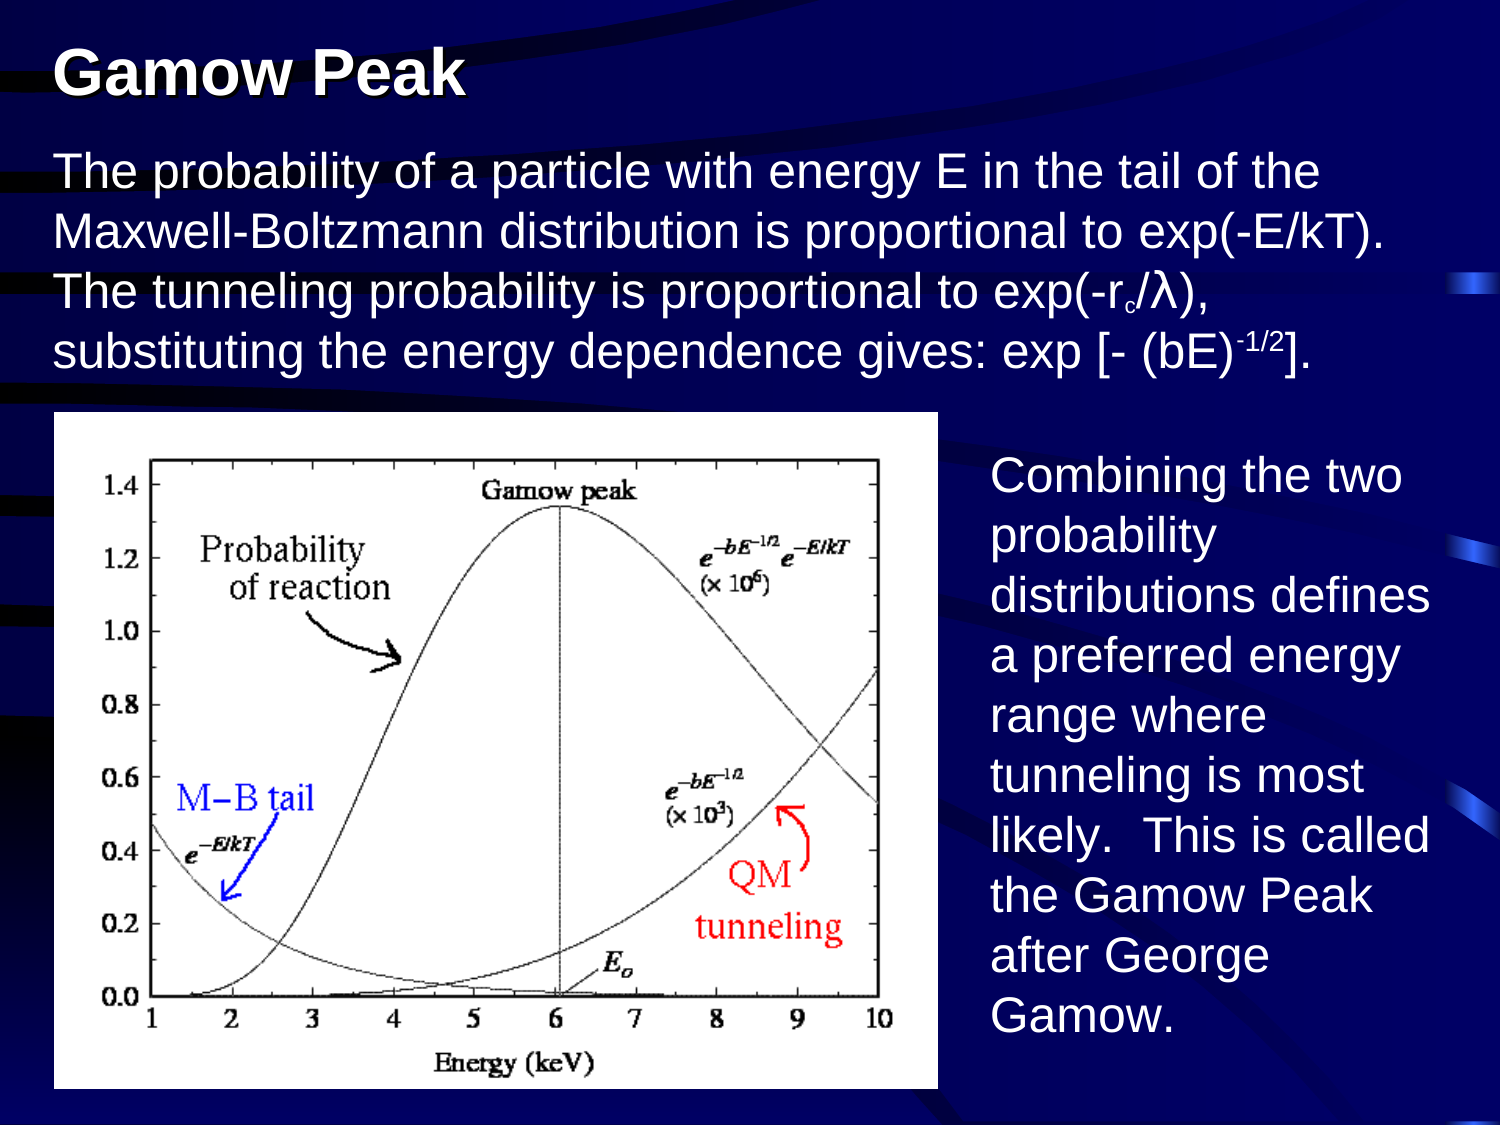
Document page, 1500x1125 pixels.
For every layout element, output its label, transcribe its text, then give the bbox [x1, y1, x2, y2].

text_box Combining the two probability distributions defines a preferred energy range where tunneling is most likely. This is called the Gamow Peak after George Gamow. [975, 435, 1463, 1051]
text_box Gamow Peak The probability of a particle with energy E in the tail of the Maxwell-Boltzmann distribution is proportional to exp(-E/kT). The tunneling probability is proportional to exp(-rc/λ), substituting the energy dependence gives: exp [- (bE)-1/2]. [37, 21, 1463, 387]
picture [54, 412, 938, 1089]
